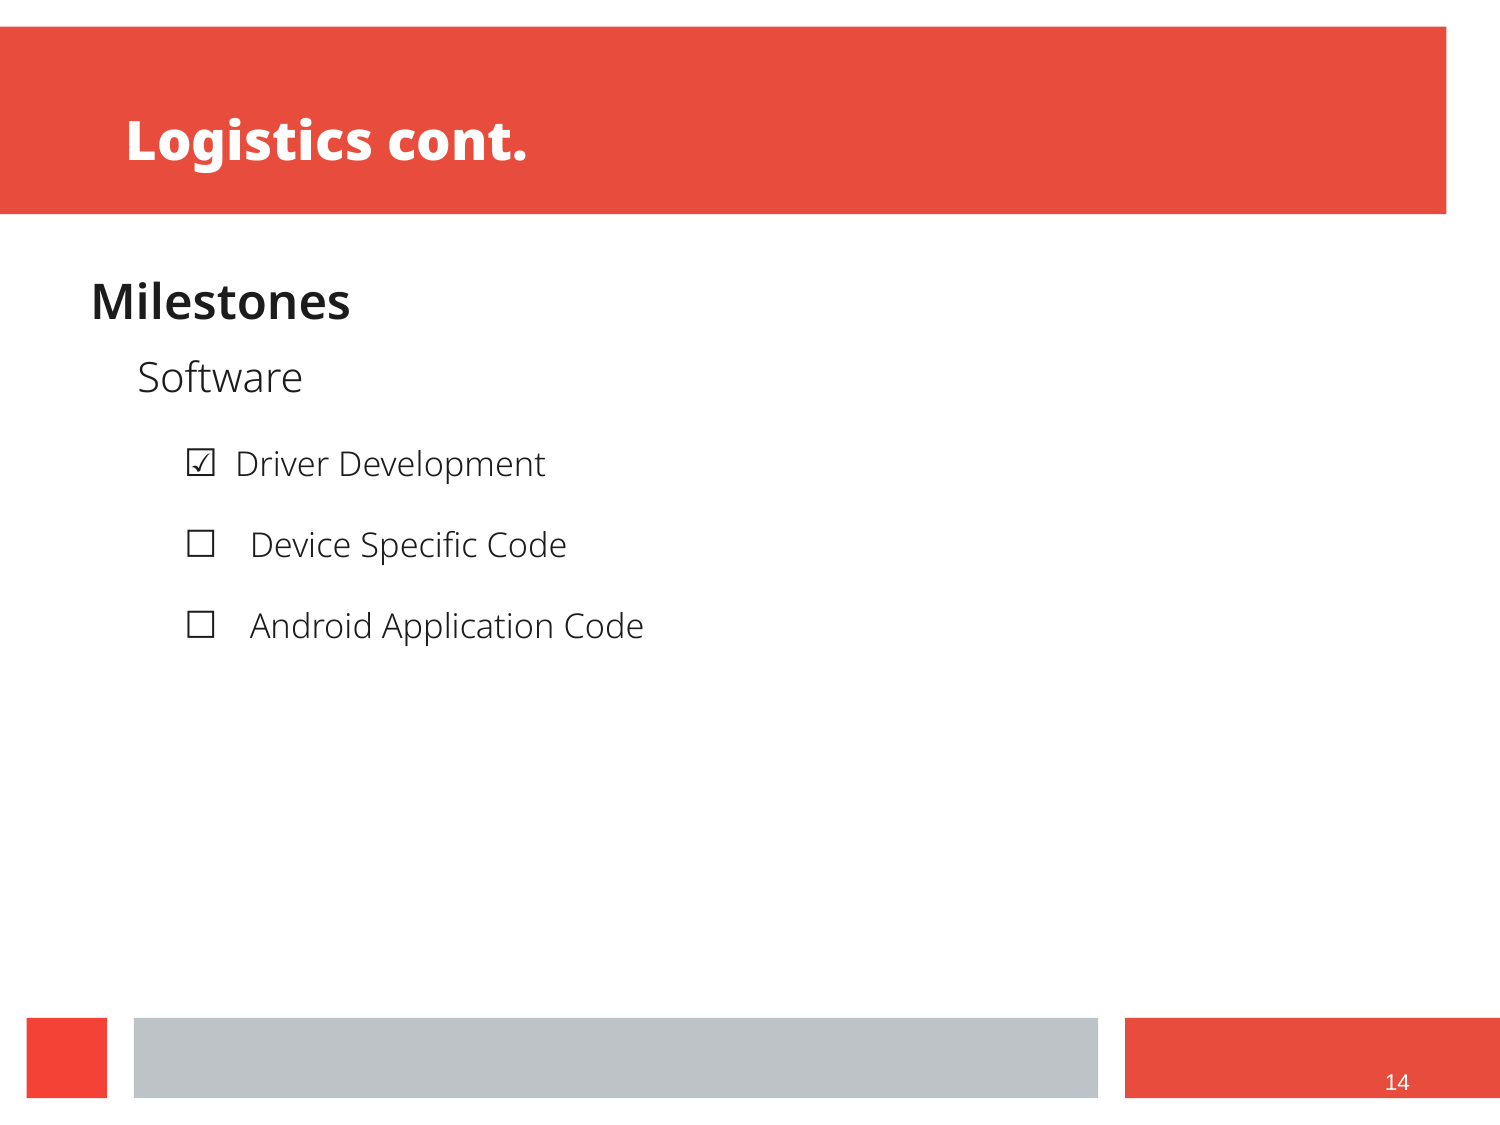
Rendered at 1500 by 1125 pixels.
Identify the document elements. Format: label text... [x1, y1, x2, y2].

list Milestones Software ☑ Driver Development ☐ Device Specific Code ☐ Android Application Code [75, 262, 1426, 1050]
text_box <number> [1324, 1062, 1426, 1104]
title Logistics cont. [75, 45, 1426, 233]
